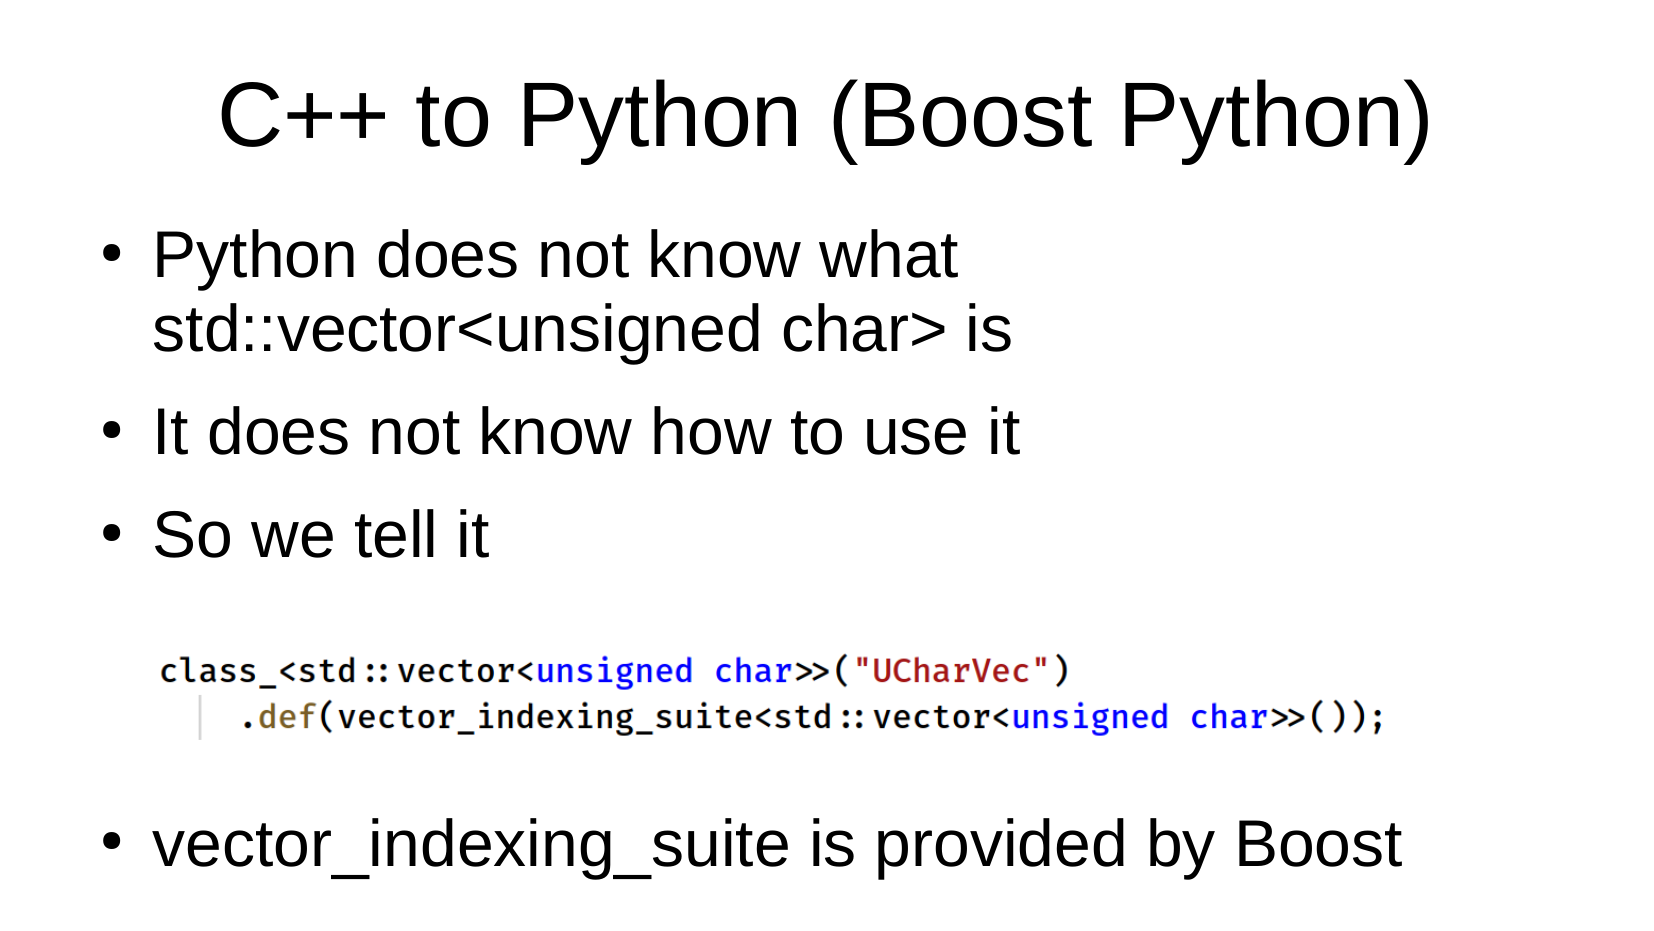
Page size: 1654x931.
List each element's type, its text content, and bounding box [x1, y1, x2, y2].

picture [153, 649, 1397, 756]
title C++ to Python (Boost Python) [82, 37, 1571, 193]
list Python does not know what std::vector<unsigned char> is It does not know how to use it So we tell it vector_indexing_suite is provided by Boost [82, 217, 1571, 886]
